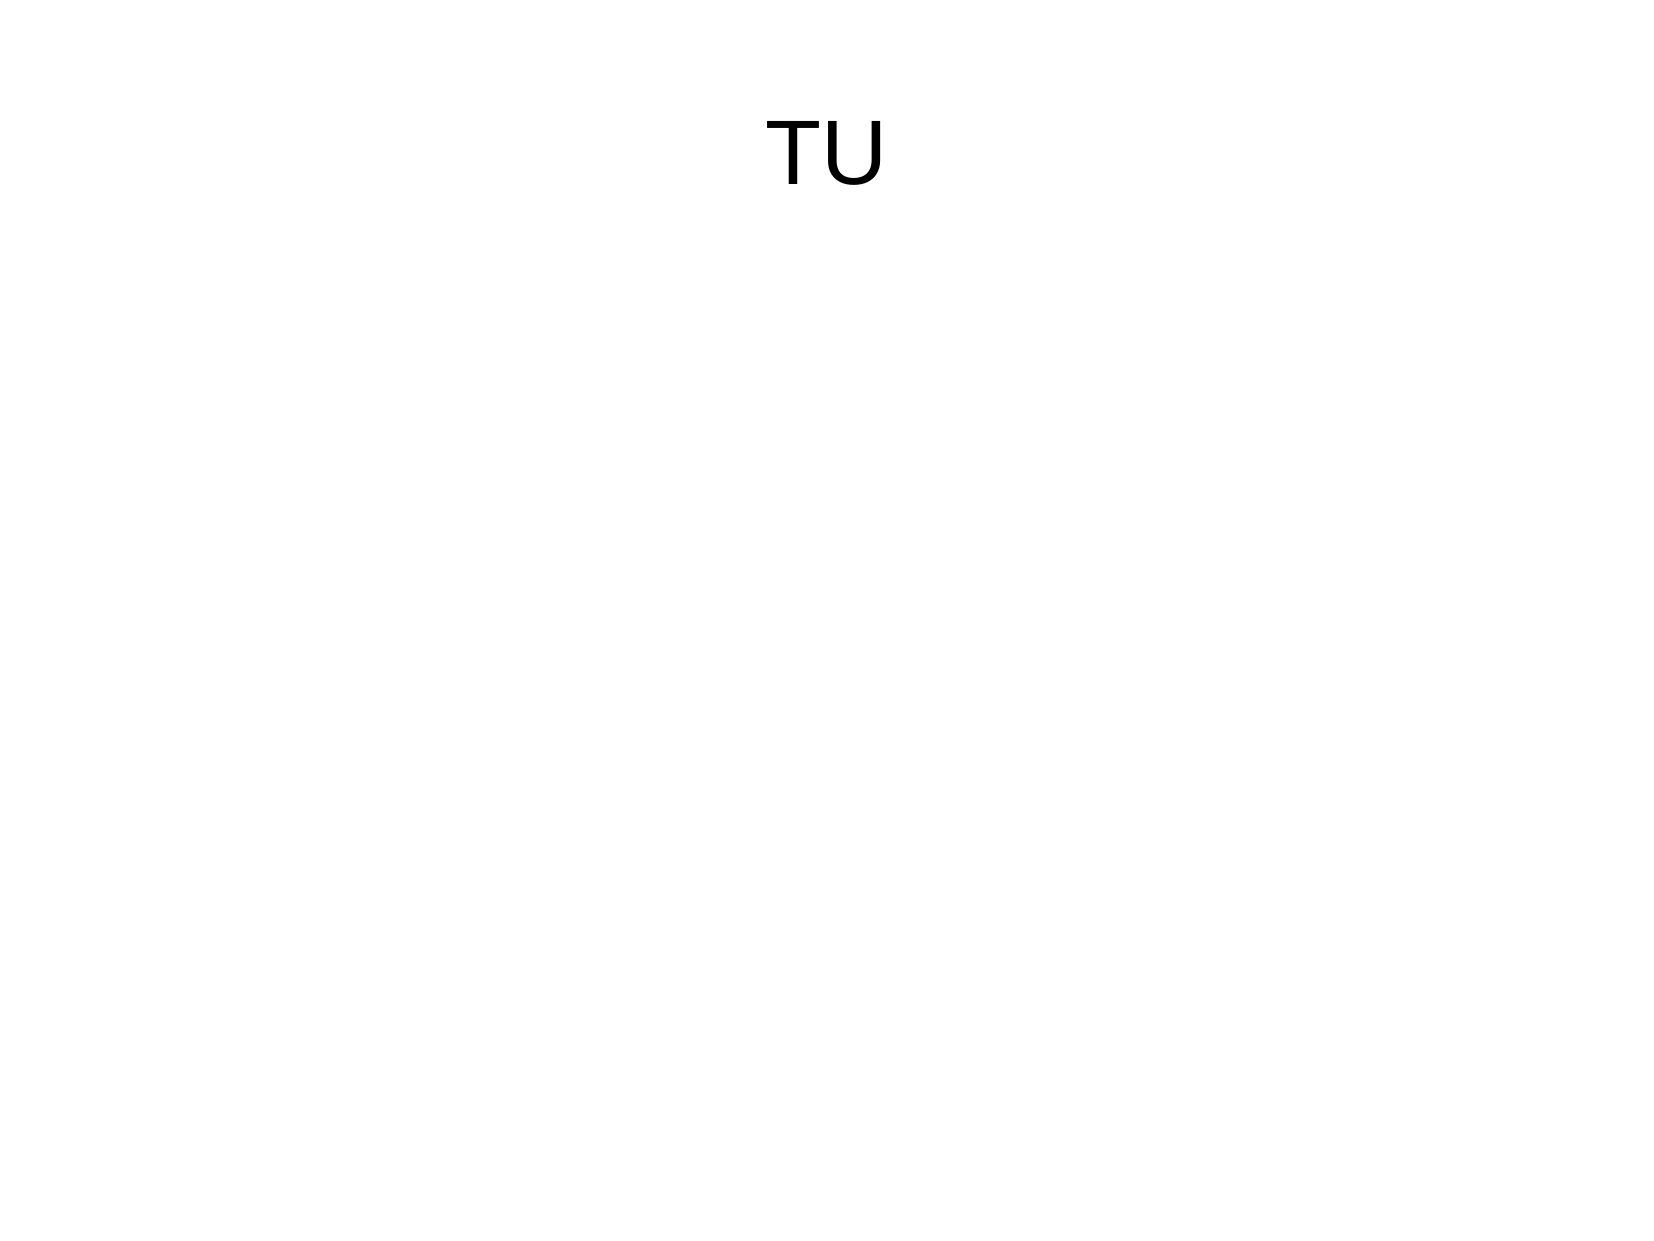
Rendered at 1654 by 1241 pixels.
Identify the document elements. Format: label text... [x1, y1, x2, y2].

title TU [82, 49, 1571, 257]
